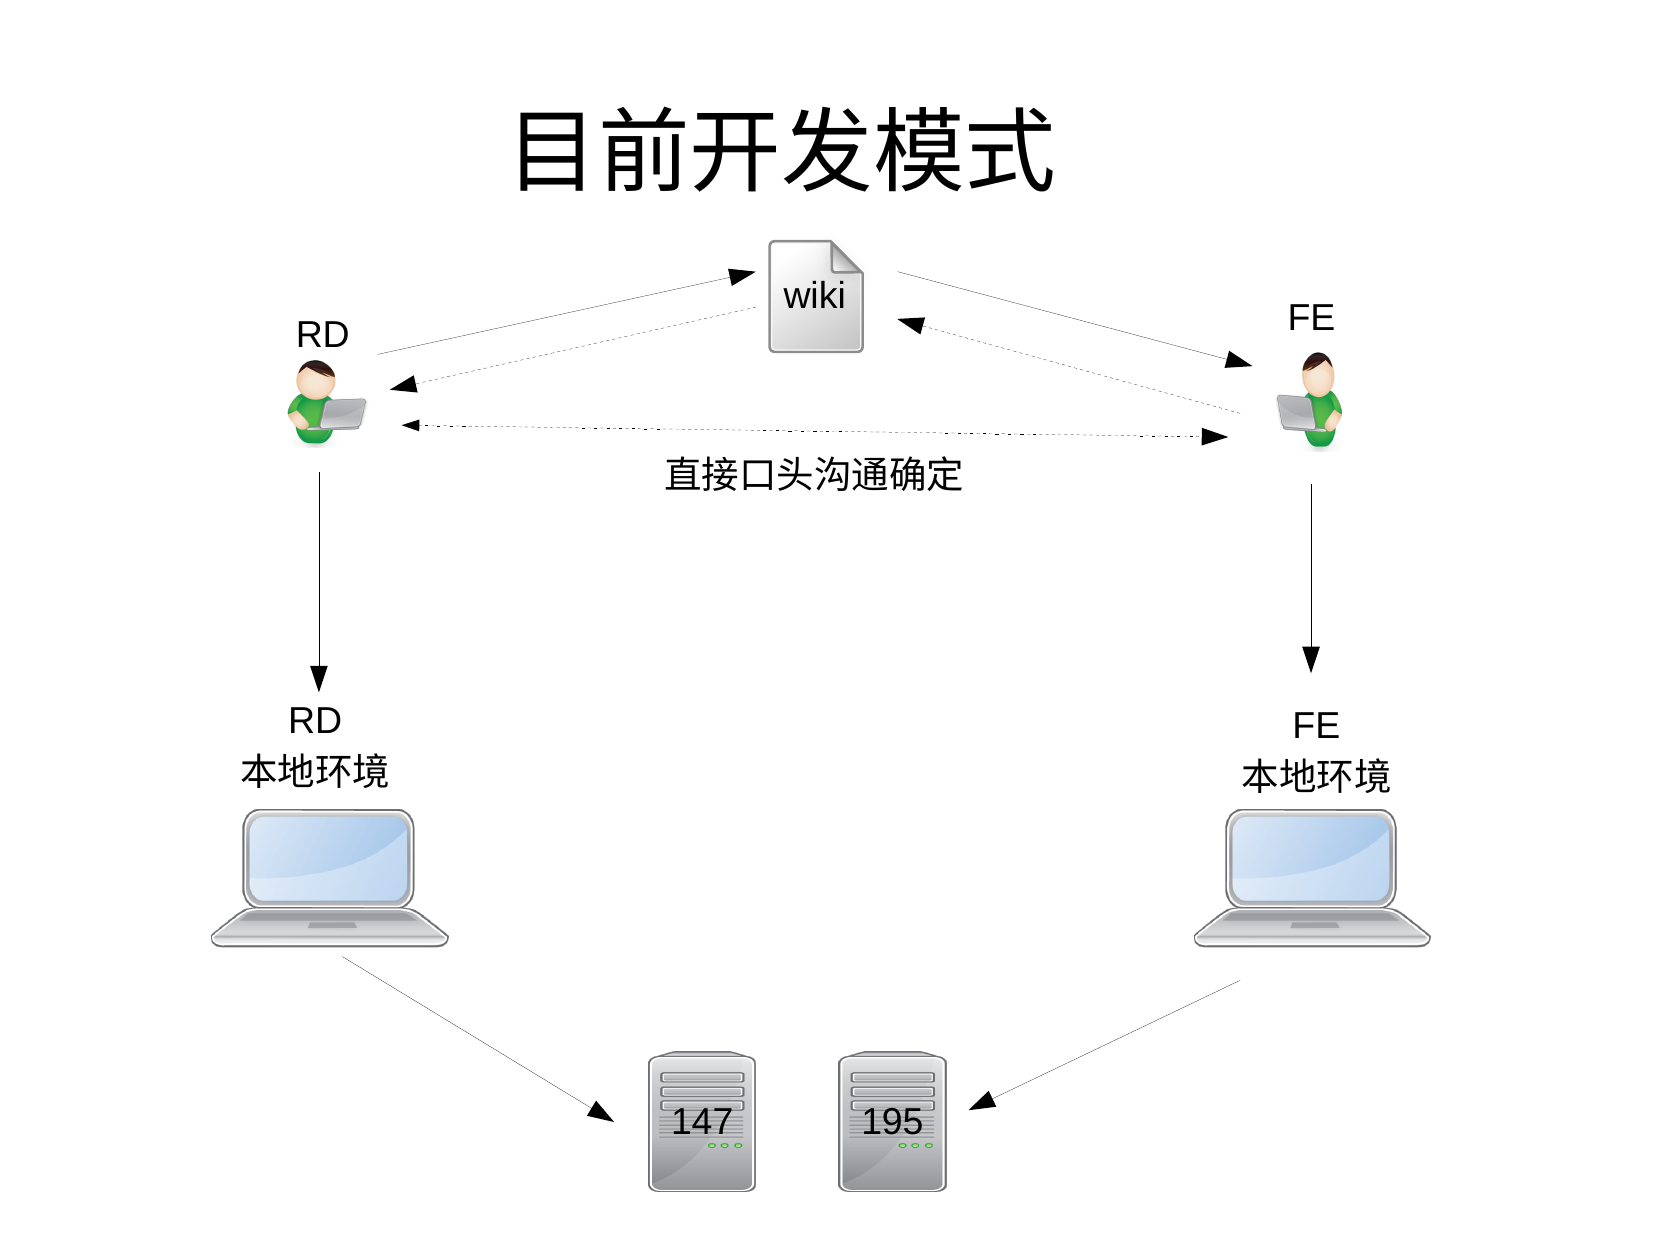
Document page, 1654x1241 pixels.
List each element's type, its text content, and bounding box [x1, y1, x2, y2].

picture [744, 224, 886, 367]
text_box 直接口头沟通确定 [649, 437, 980, 497]
text_box FE 本地环境 [1226, 697, 1407, 799]
text_box FE [1272, 289, 1351, 347]
picture [838, 1051, 947, 1192]
text_box RD 本地环境 [225, 692, 405, 794]
picture [648, 1051, 756, 1192]
text_box RD [267, 306, 378, 390]
picture [1183, 799, 1441, 957]
title 目前开发模式 [94, 40, 1583, 249]
picture [200, 799, 459, 957]
picture [1272, 347, 1346, 452]
picture [283, 390, 371, 449]
